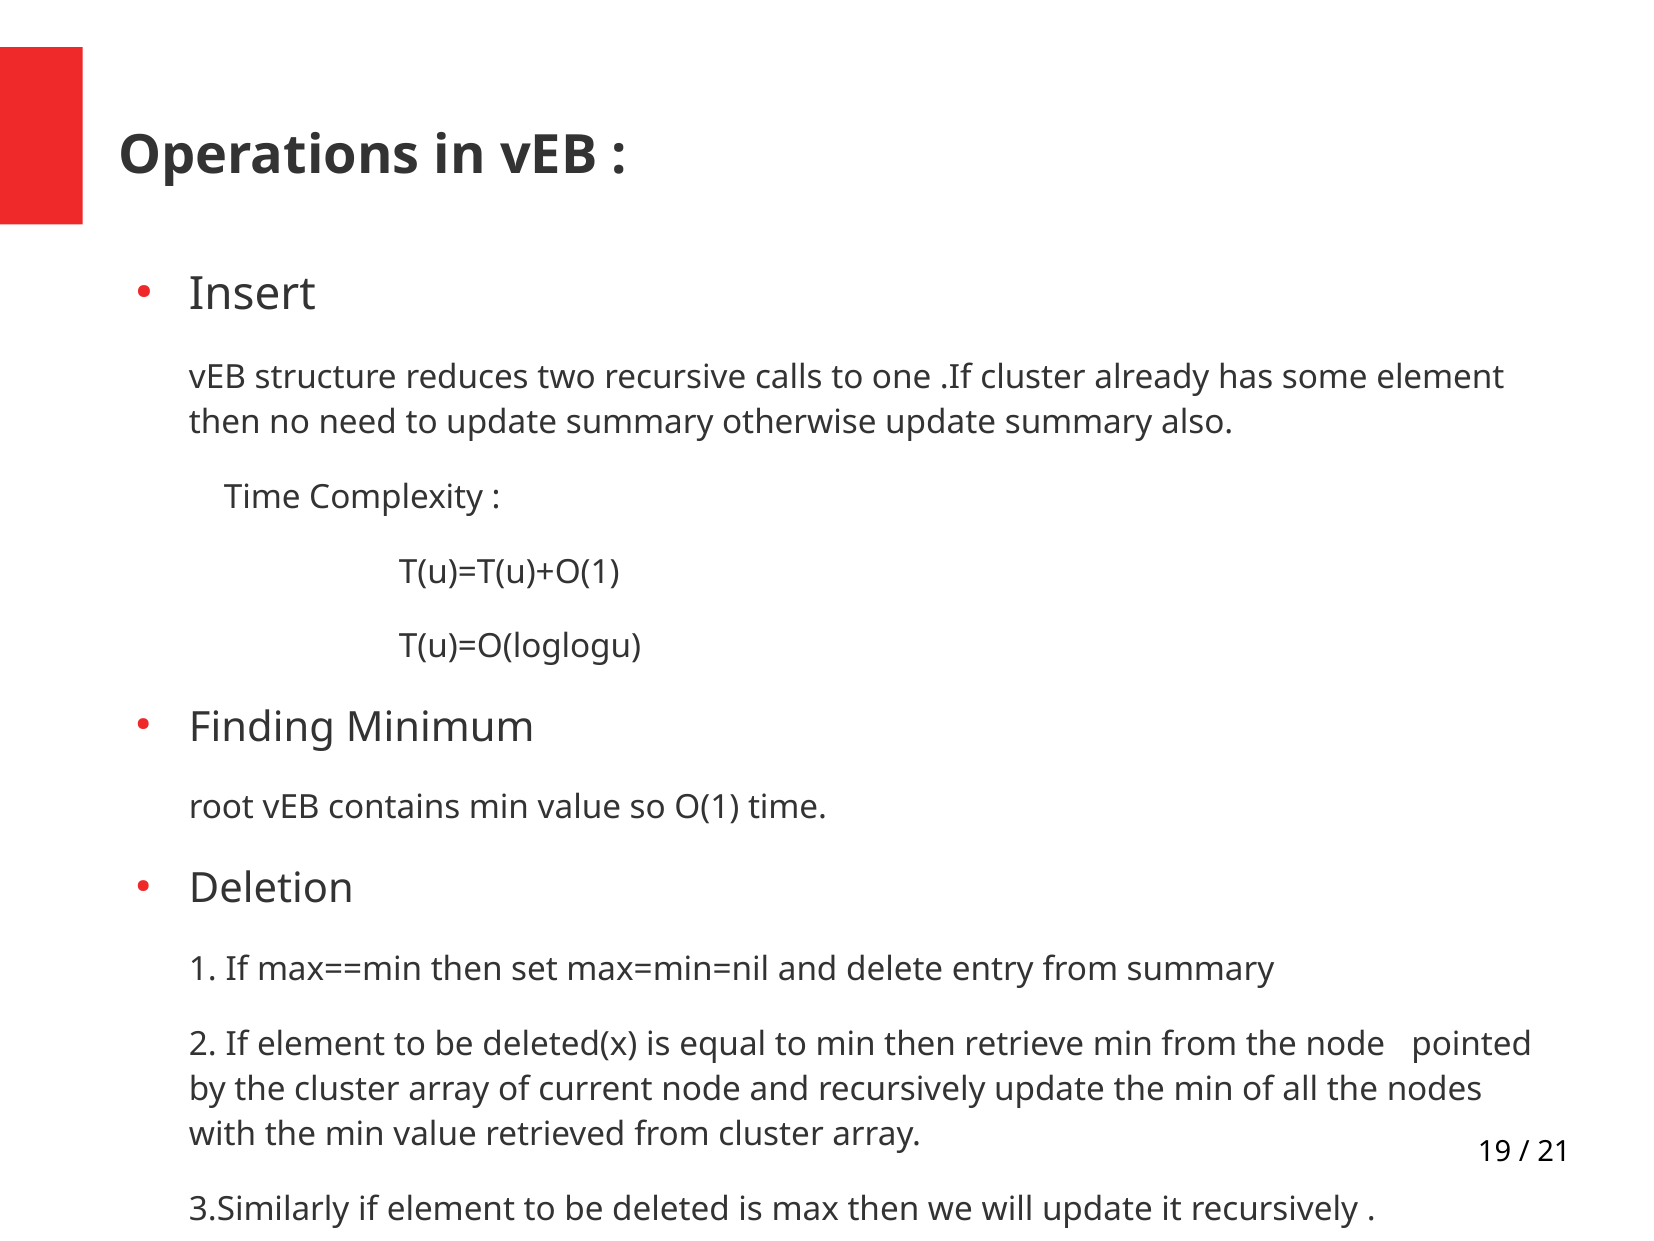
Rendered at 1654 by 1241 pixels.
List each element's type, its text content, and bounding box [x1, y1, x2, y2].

title Operations in vEB : [118, 49, 1571, 257]
list Insert vEB structure reduces two recursive calls to one .If cluster already has some element then no need to update summary otherwise update summary also. Time Complexity : T(u)=T(u)+O(1) T(u)=O(loglogu) Finding Minimum root vEB contains min value so O(1) time. Deletion 1. If max==min then set max=min=nil and delete entry from summary 2. If element to be deleted(x) is equal to min then retrieve min from the node pointed by the cluster array of current node and recursively update the min of all the nodes with the min value retrieved from cluster array. 3.Similarly if element to be deleted is max then we will update it recursively . [118, 261, 1536, 981]
